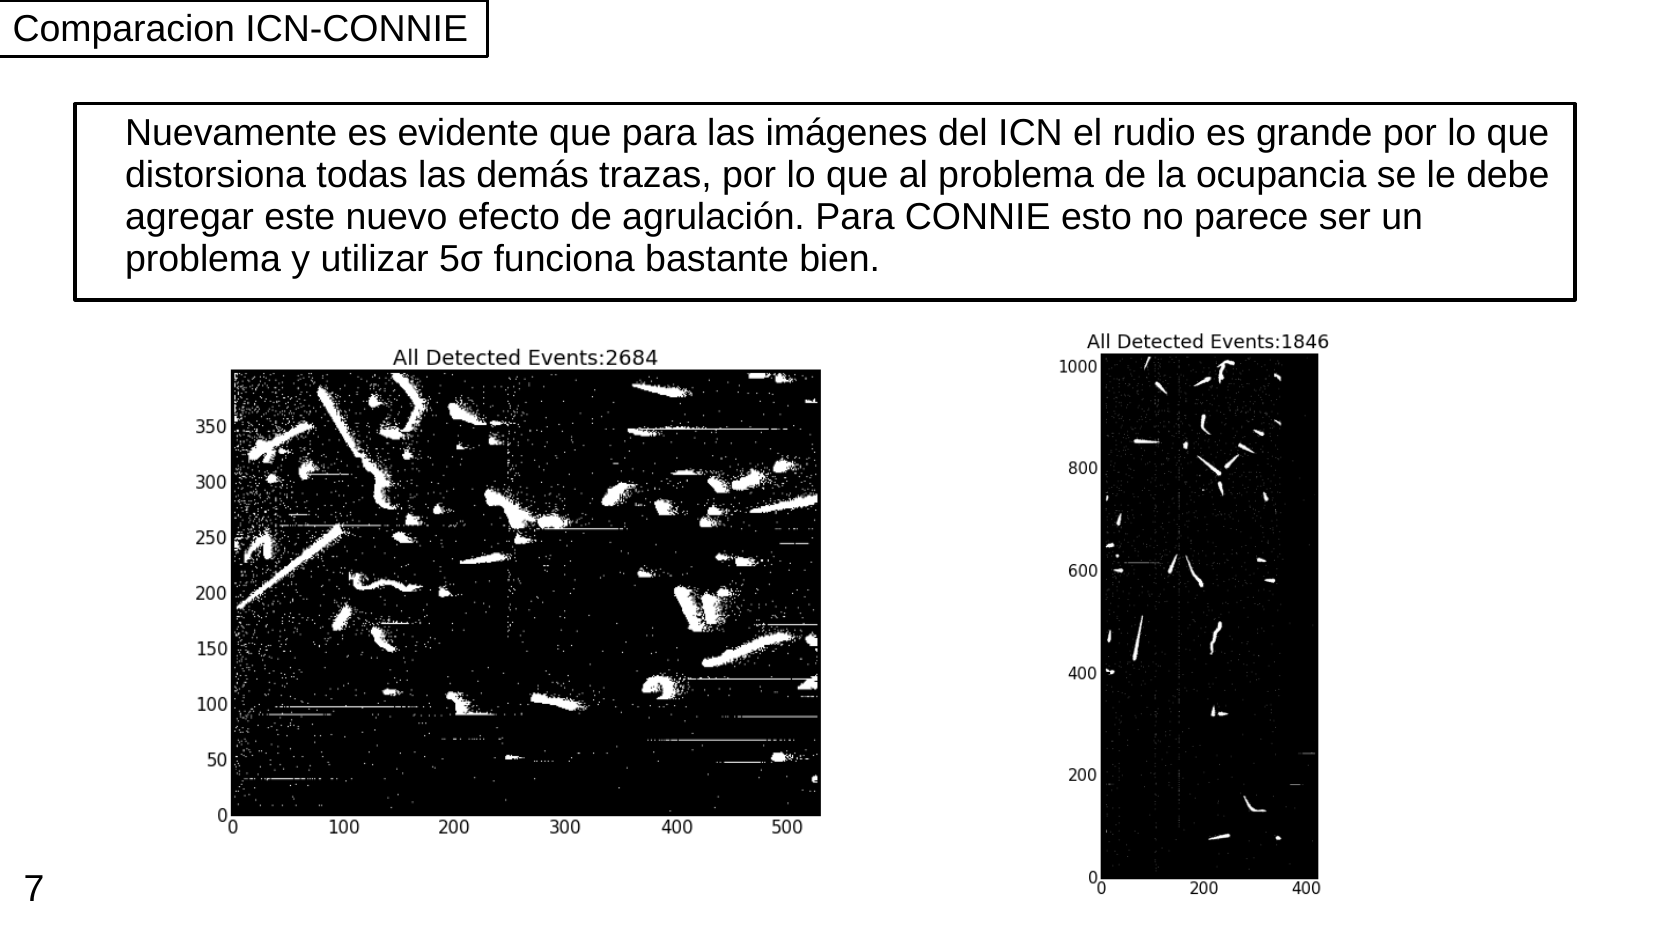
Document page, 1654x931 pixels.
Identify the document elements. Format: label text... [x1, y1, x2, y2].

picture [1050, 327, 1388, 901]
text_box <number> [8, 860, 638, 931]
text_box Comparacion ICN-CONNIE [0, 0, 488, 57]
picture [187, 300, 863, 873]
text_box Nuevamente es evidente que para las imágenes del ICN el rudio es grande por lo que distorsiona todas las demás trazas, por lo que al problema de la ocupancia se le debe agregar este nuevo efecto de agrulación. Para CONNIE esto no parece ser un problema y utilizar 5σ funciona bastante bien. [75, 103, 1576, 301]
